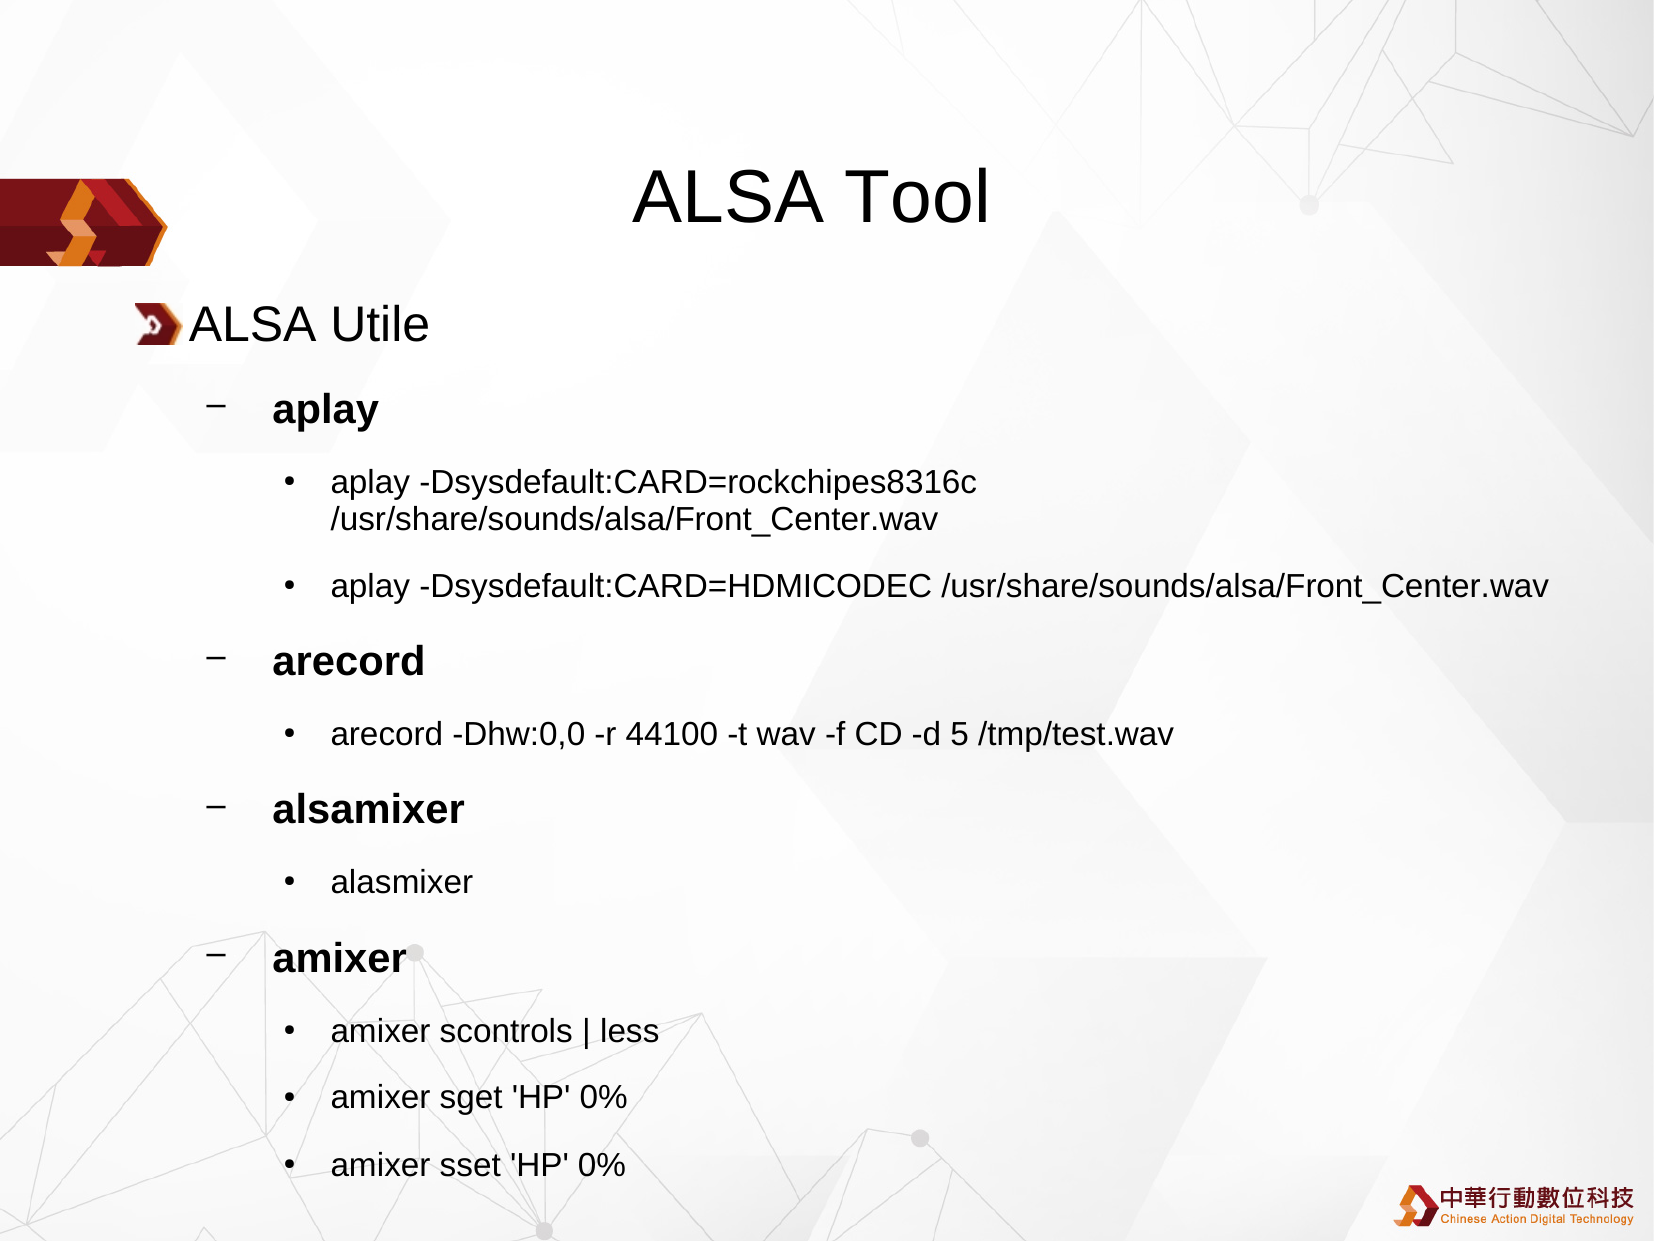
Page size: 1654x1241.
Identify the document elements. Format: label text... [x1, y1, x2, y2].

title ALSA Tool [118, 112, 1506, 281]
picture [0, 0, 1654, 1241]
list ALSA Utile aplay aplay -Dsysdefault:CARD=rockchipes8316c /usr/share/sounds/alsa/Front_Center.wav aplay -Dsysdefault:CARD=HDMICODEC /usr/share/sounds/alsa/Front_Center.wav arecord arecord -Dhw:0,0 -r 44100 -t wav -f CD -d 5 /tmp/test.wav alsamixer alasmixer amixer amixer scontrols | less amixer sget 'HP' 0% amixer sset 'HP' 0% [118, 296, 1571, 1187]
